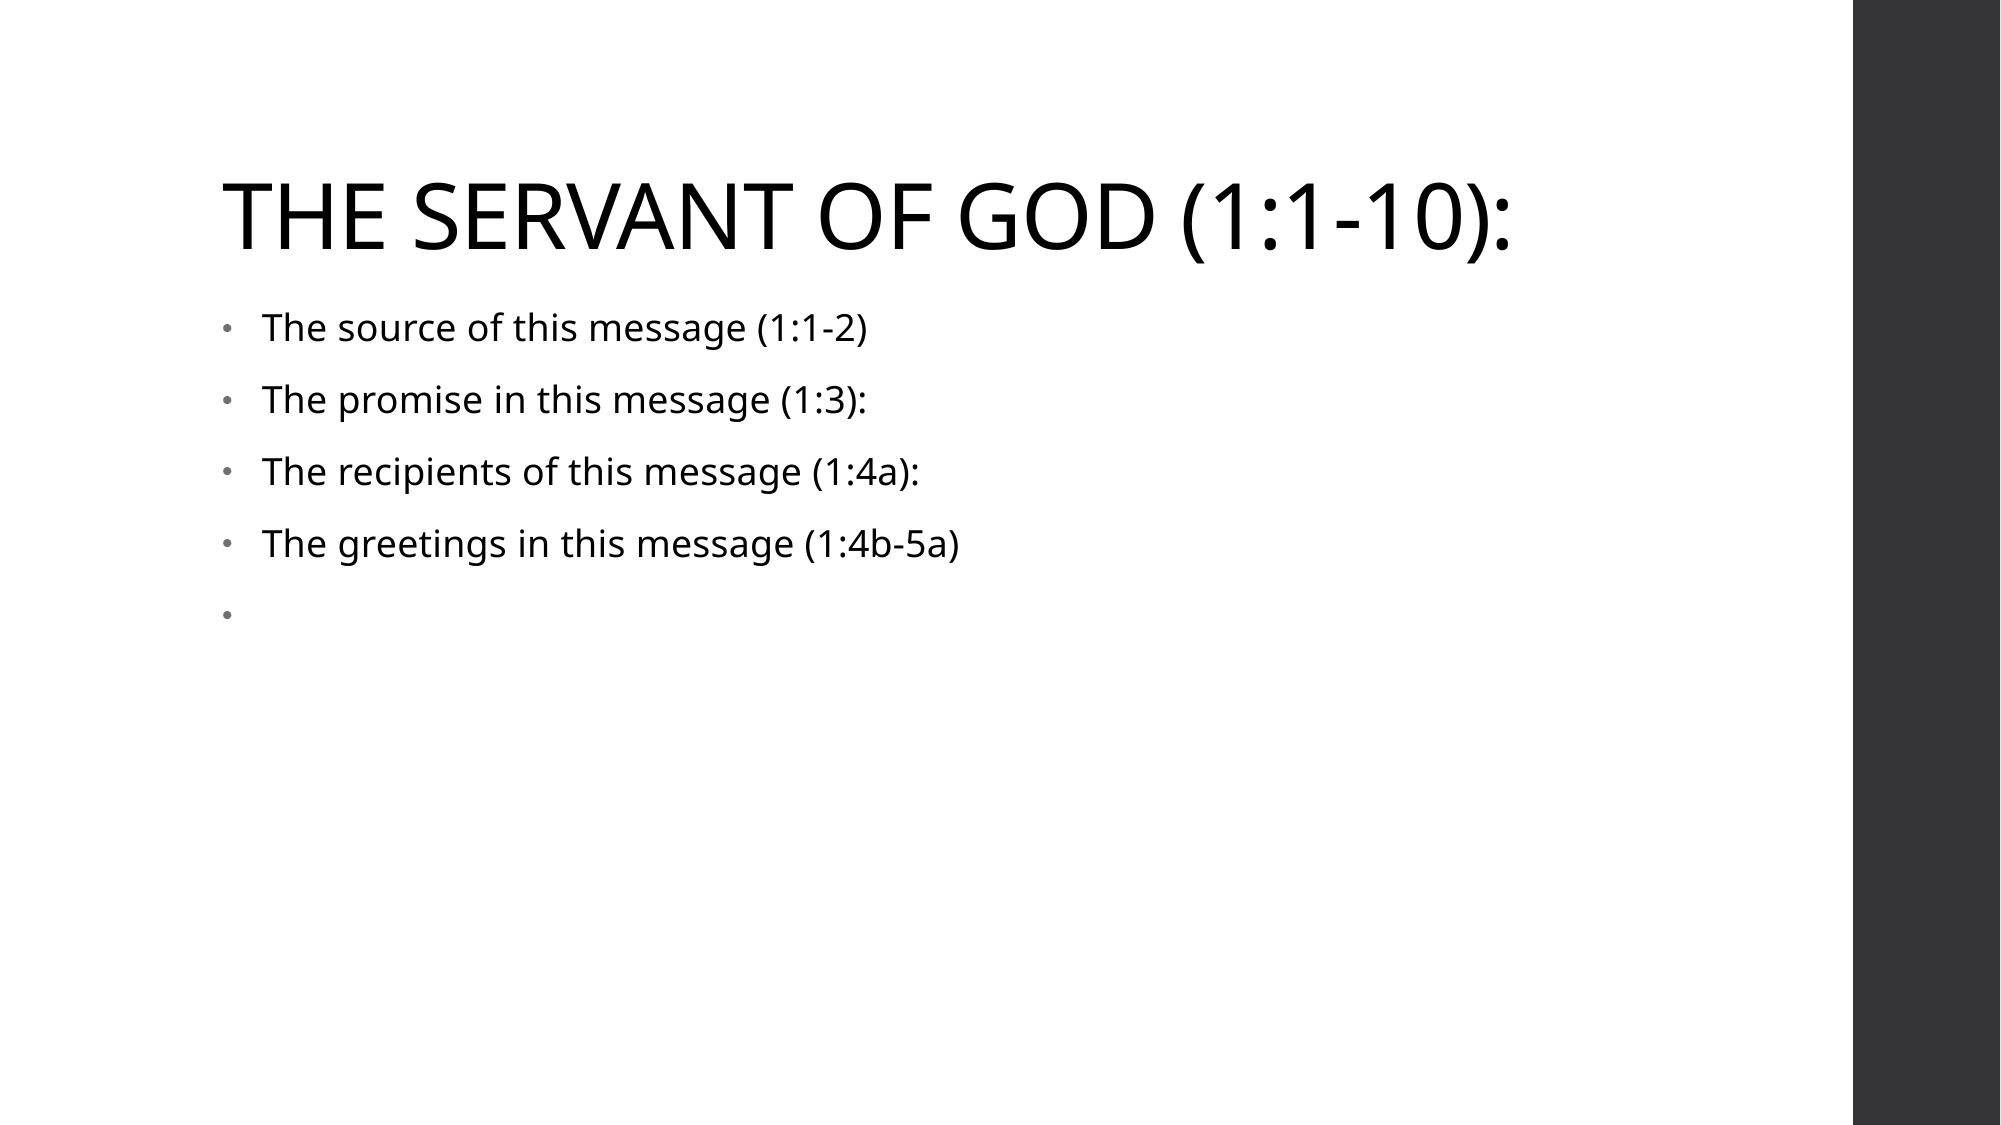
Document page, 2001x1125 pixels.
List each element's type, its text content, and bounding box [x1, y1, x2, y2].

list The source of this message (1:1-2) The promise in this message (1:3): The recipients of this message (1:4a): The greetings in this message (1:4b-5a) [206, 299, 1617, 1014]
title THE SERVANT OF GOD (1:1-10): [206, 60, 1797, 278]
